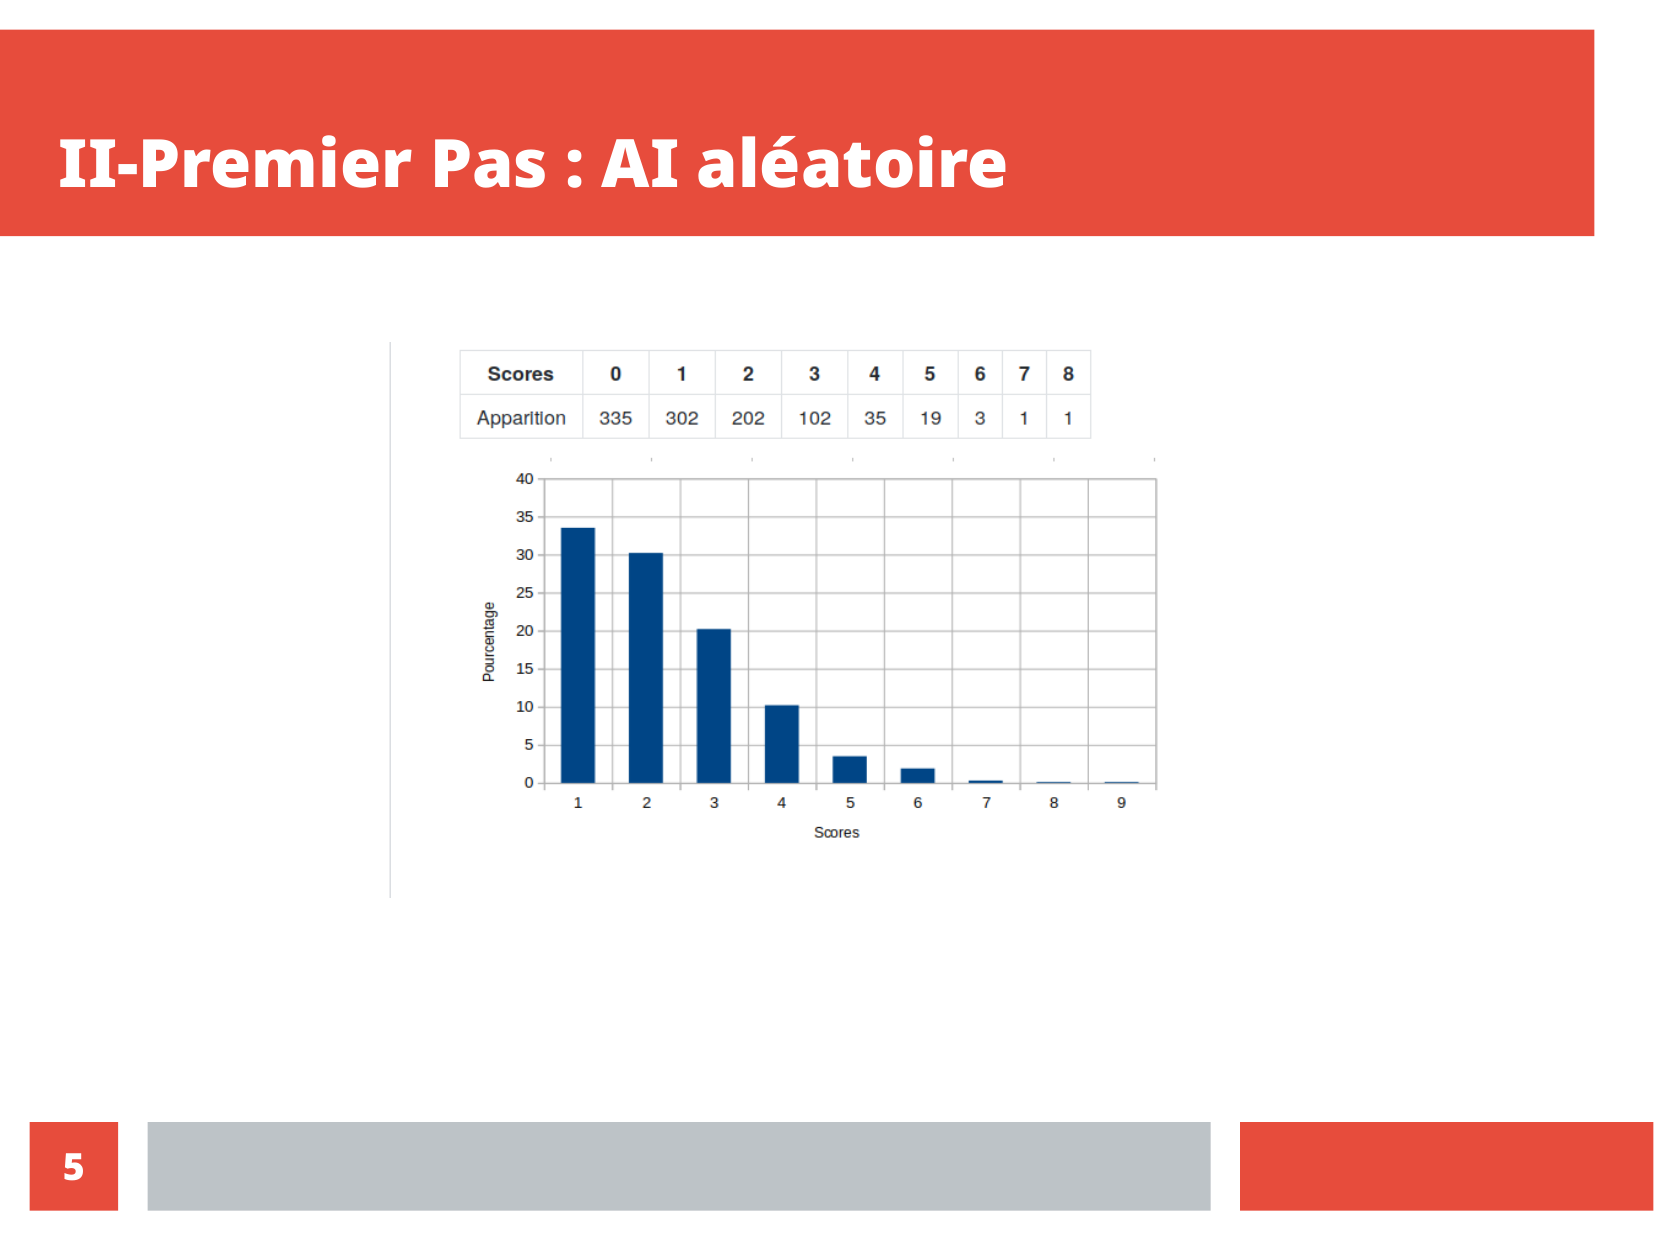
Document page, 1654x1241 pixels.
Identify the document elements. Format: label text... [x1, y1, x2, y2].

picture [354, 342, 1312, 898]
title II-Premier Pas : AI aléatoire [59, 59, 1595, 207]
